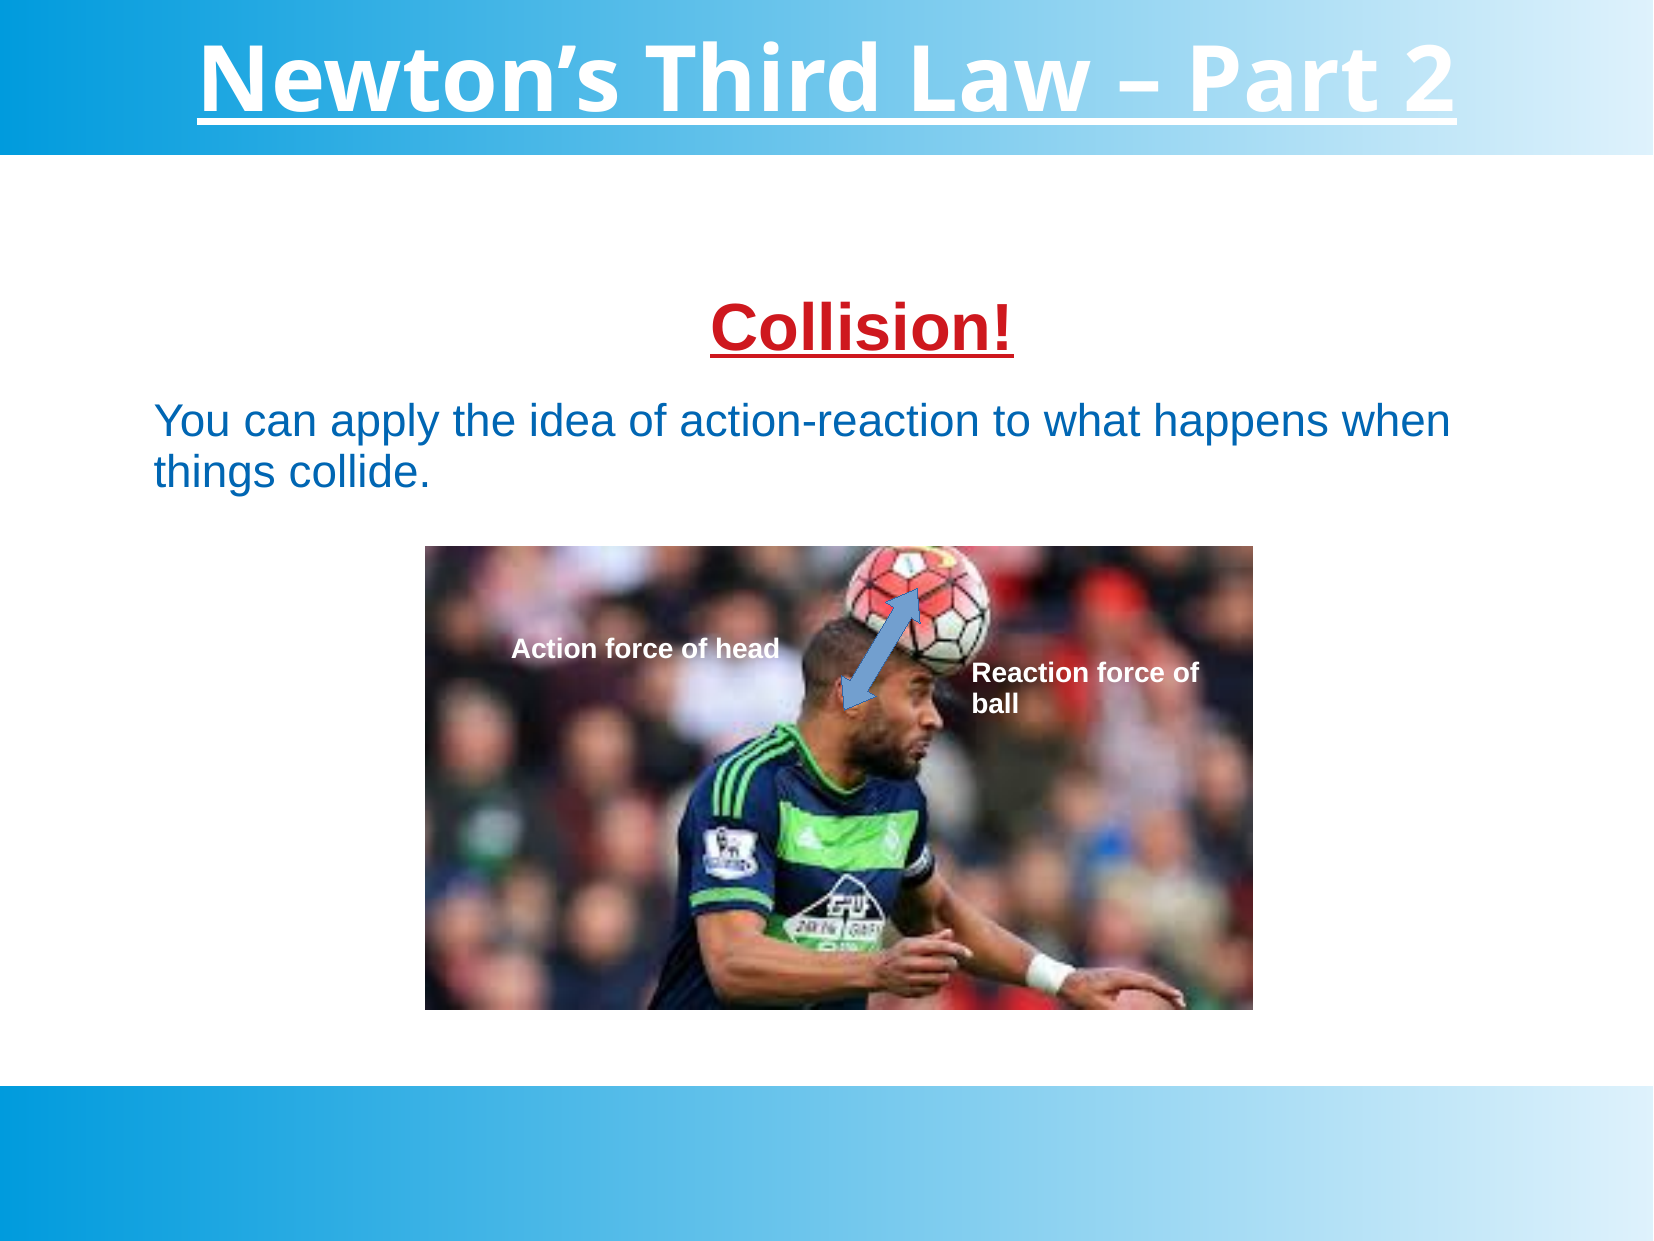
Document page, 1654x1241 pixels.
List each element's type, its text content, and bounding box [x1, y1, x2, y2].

list Collision! You can apply the idea of action-reaction to what happens when things collide. [82, 290, 1571, 1010]
title Newton’s Third Law – Part 2 [82, 23, 1571, 129]
text_box Action force of head [496, 625, 815, 699]
text_box Reaction force of ball [956, 649, 1253, 730]
picture [425, 546, 1253, 1010]
text_box [841, 588, 921, 711]
